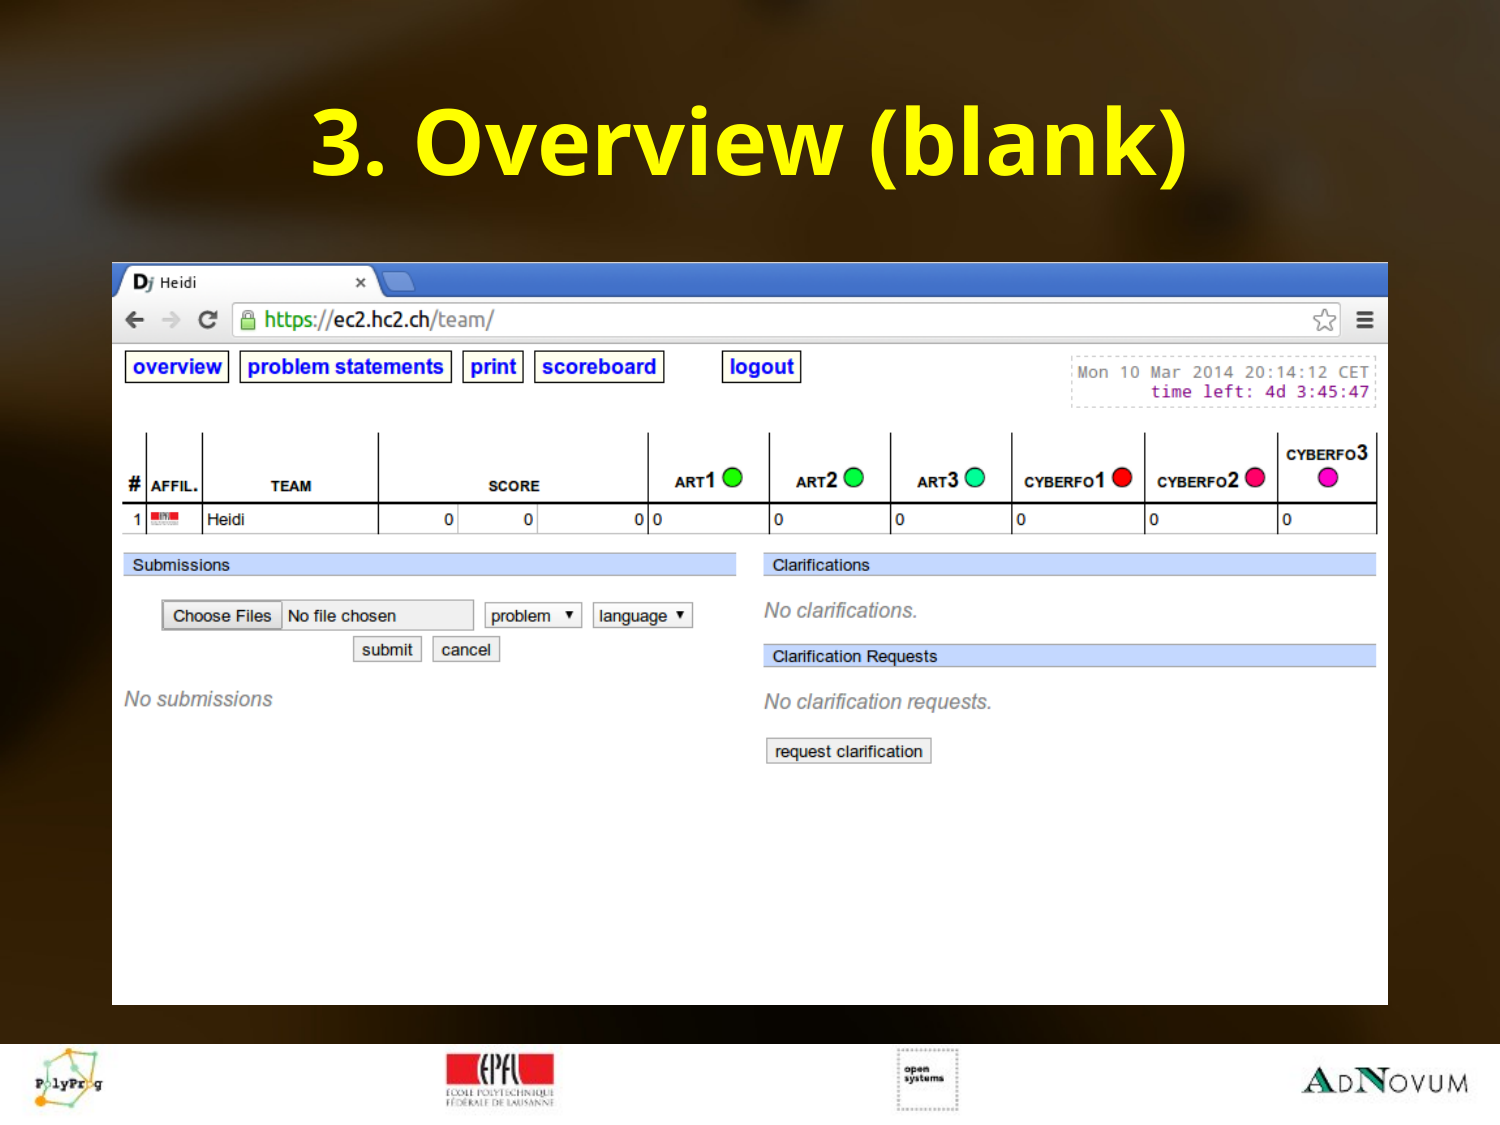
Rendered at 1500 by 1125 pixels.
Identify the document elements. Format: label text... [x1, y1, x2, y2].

title 3. Overview (blank) [75, 45, 1425, 233]
picture [0, 0, 1500, 1120]
